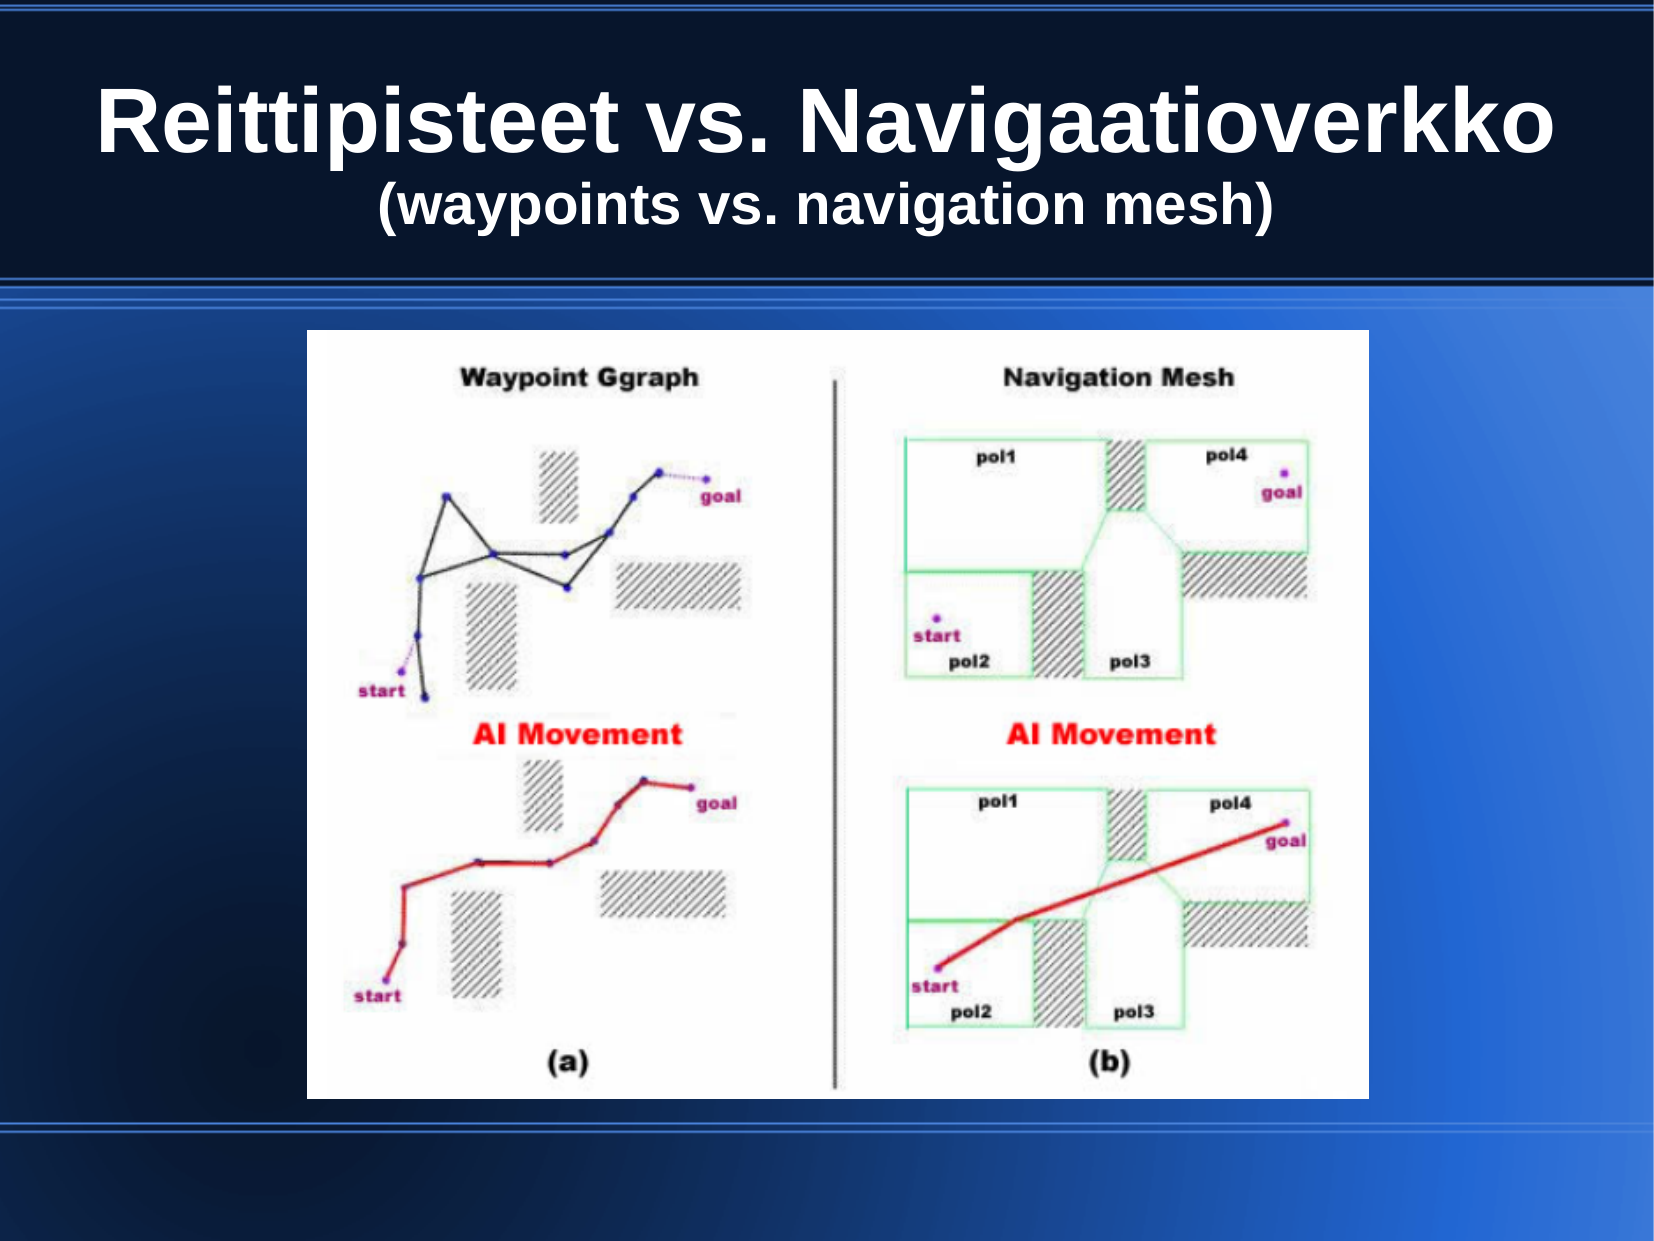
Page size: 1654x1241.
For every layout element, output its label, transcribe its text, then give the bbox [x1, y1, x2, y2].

title Reittipisteet vs. Navigaatioverkko (waypoints vs. navigation mesh) [82, 49, 1571, 257]
picture [0, 0, 1654, 1241]
